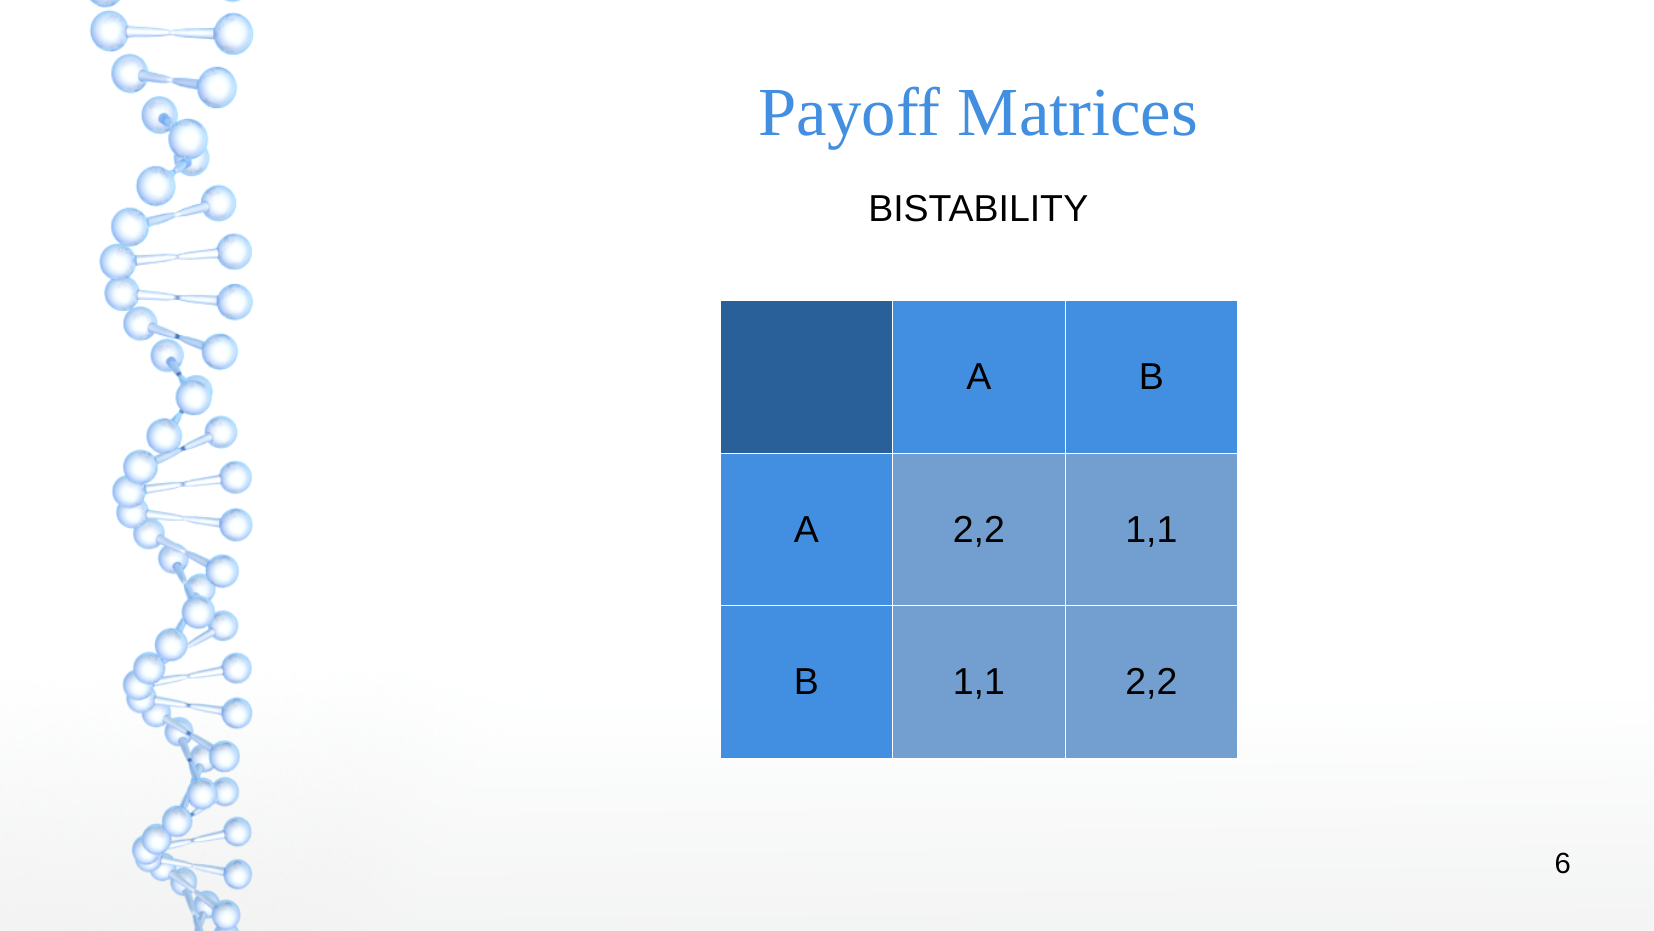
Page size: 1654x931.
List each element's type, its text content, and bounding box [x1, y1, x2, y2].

table_cell 2,2 [893, 454, 1065, 605]
table_header A [893, 301, 1065, 453]
table_header [721, 301, 892, 453]
table_cell B [721, 606, 892, 758]
picture [0, 0, 1654, 931]
table_cell 1,1 [893, 606, 1065, 758]
table_header B [1066, 301, 1237, 453]
title Payoff Matrices [303, 35, 1654, 180]
text_box BISTABILITY [303, 180, 1654, 237]
table_cell A [721, 454, 892, 605]
table_cell 1,1 [1066, 454, 1237, 605]
table_cell 2,2 [1066, 606, 1237, 758]
